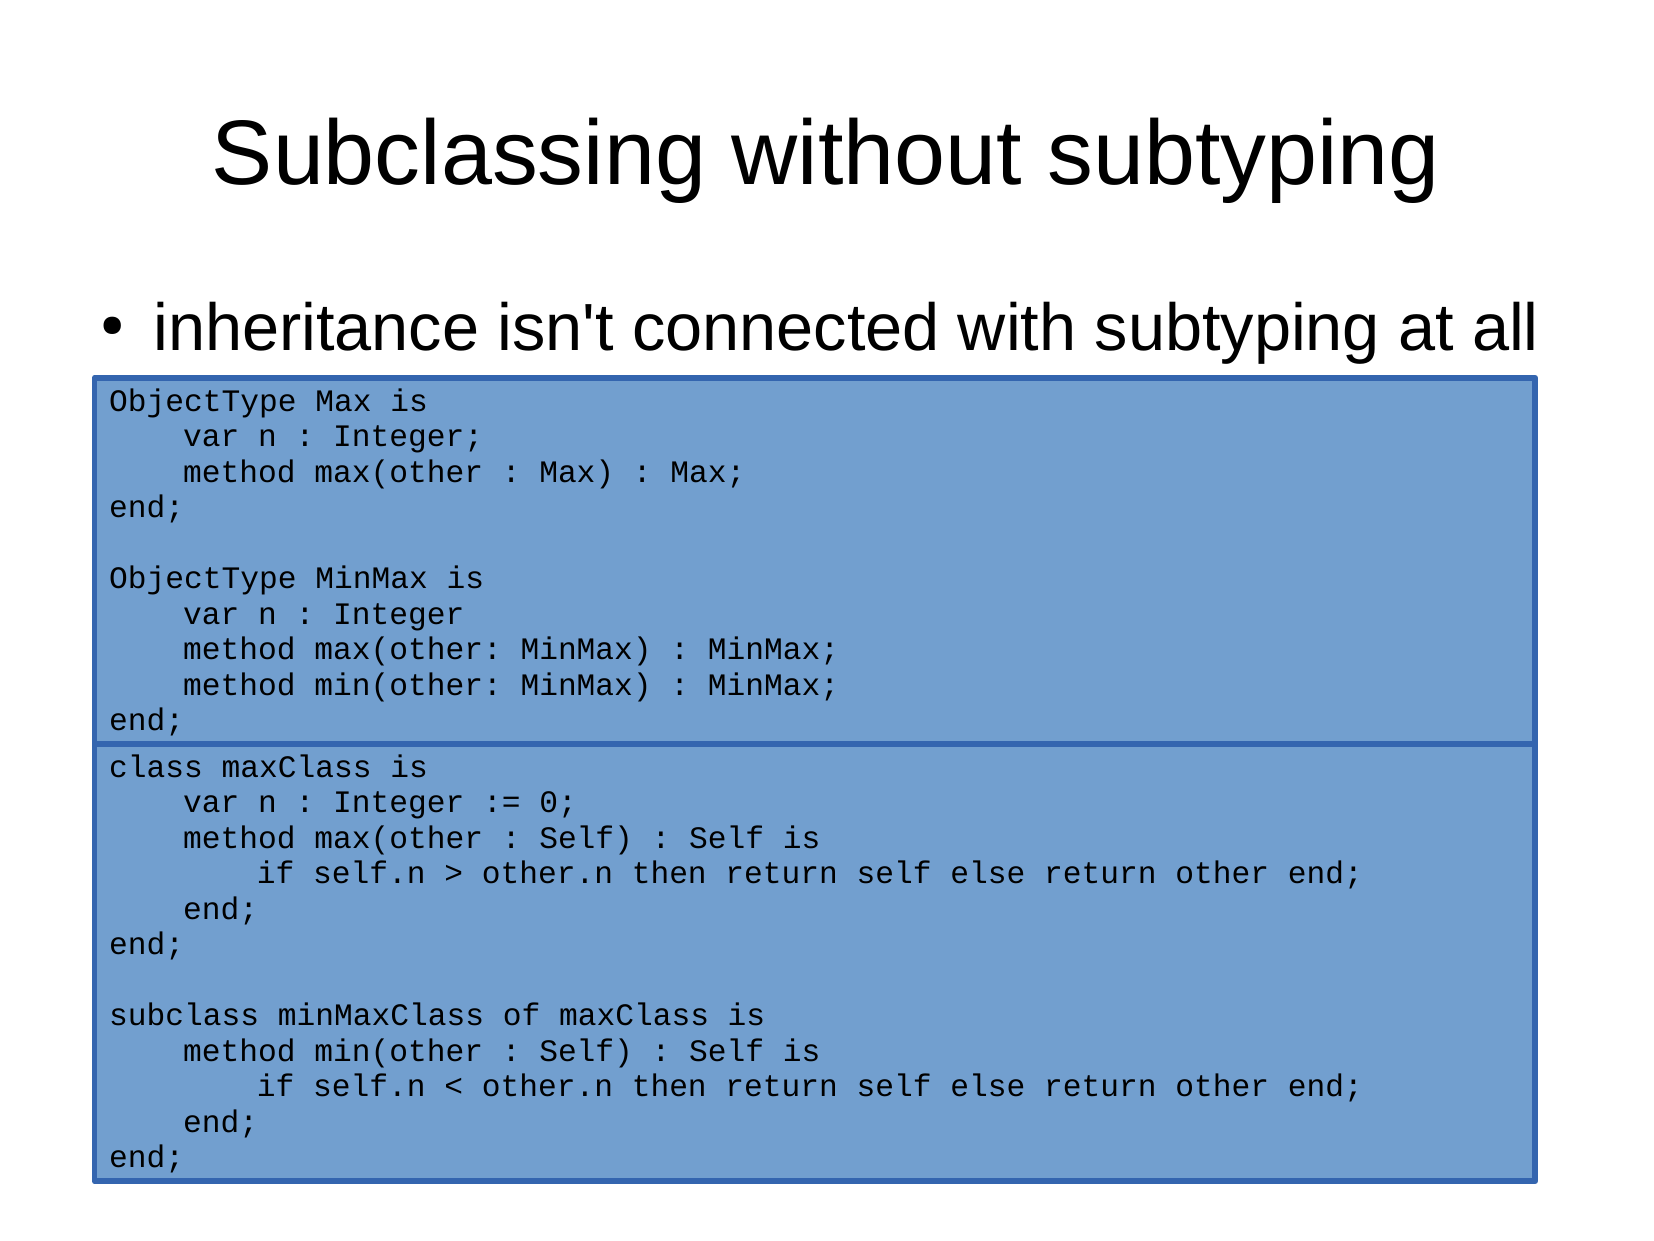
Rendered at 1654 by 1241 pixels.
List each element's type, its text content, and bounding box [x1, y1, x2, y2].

title Subclassing without subtyping [82, 49, 1571, 257]
text_box ObjectType Max is var n : Integer; method max(other : Max) : Max; end; ObjectType MinMax is var n : Integer method max(other: MinMax) : MinMax; method min(other: MinMax) : MinMax; end; [94, 377, 1536, 744]
text_box class maxClass is var n : Integer := 0; method max(other : Self) : Self is if self.n > other.n then return self else return other end; end; end; subclass minMaxClass of maxClass is method min(other : Self) : Self is if self.n < other.n then return self else return other end; end; end; [94, 744, 1536, 1185]
list inheritance isn't connected with subtyping at all [82, 290, 1571, 390]
